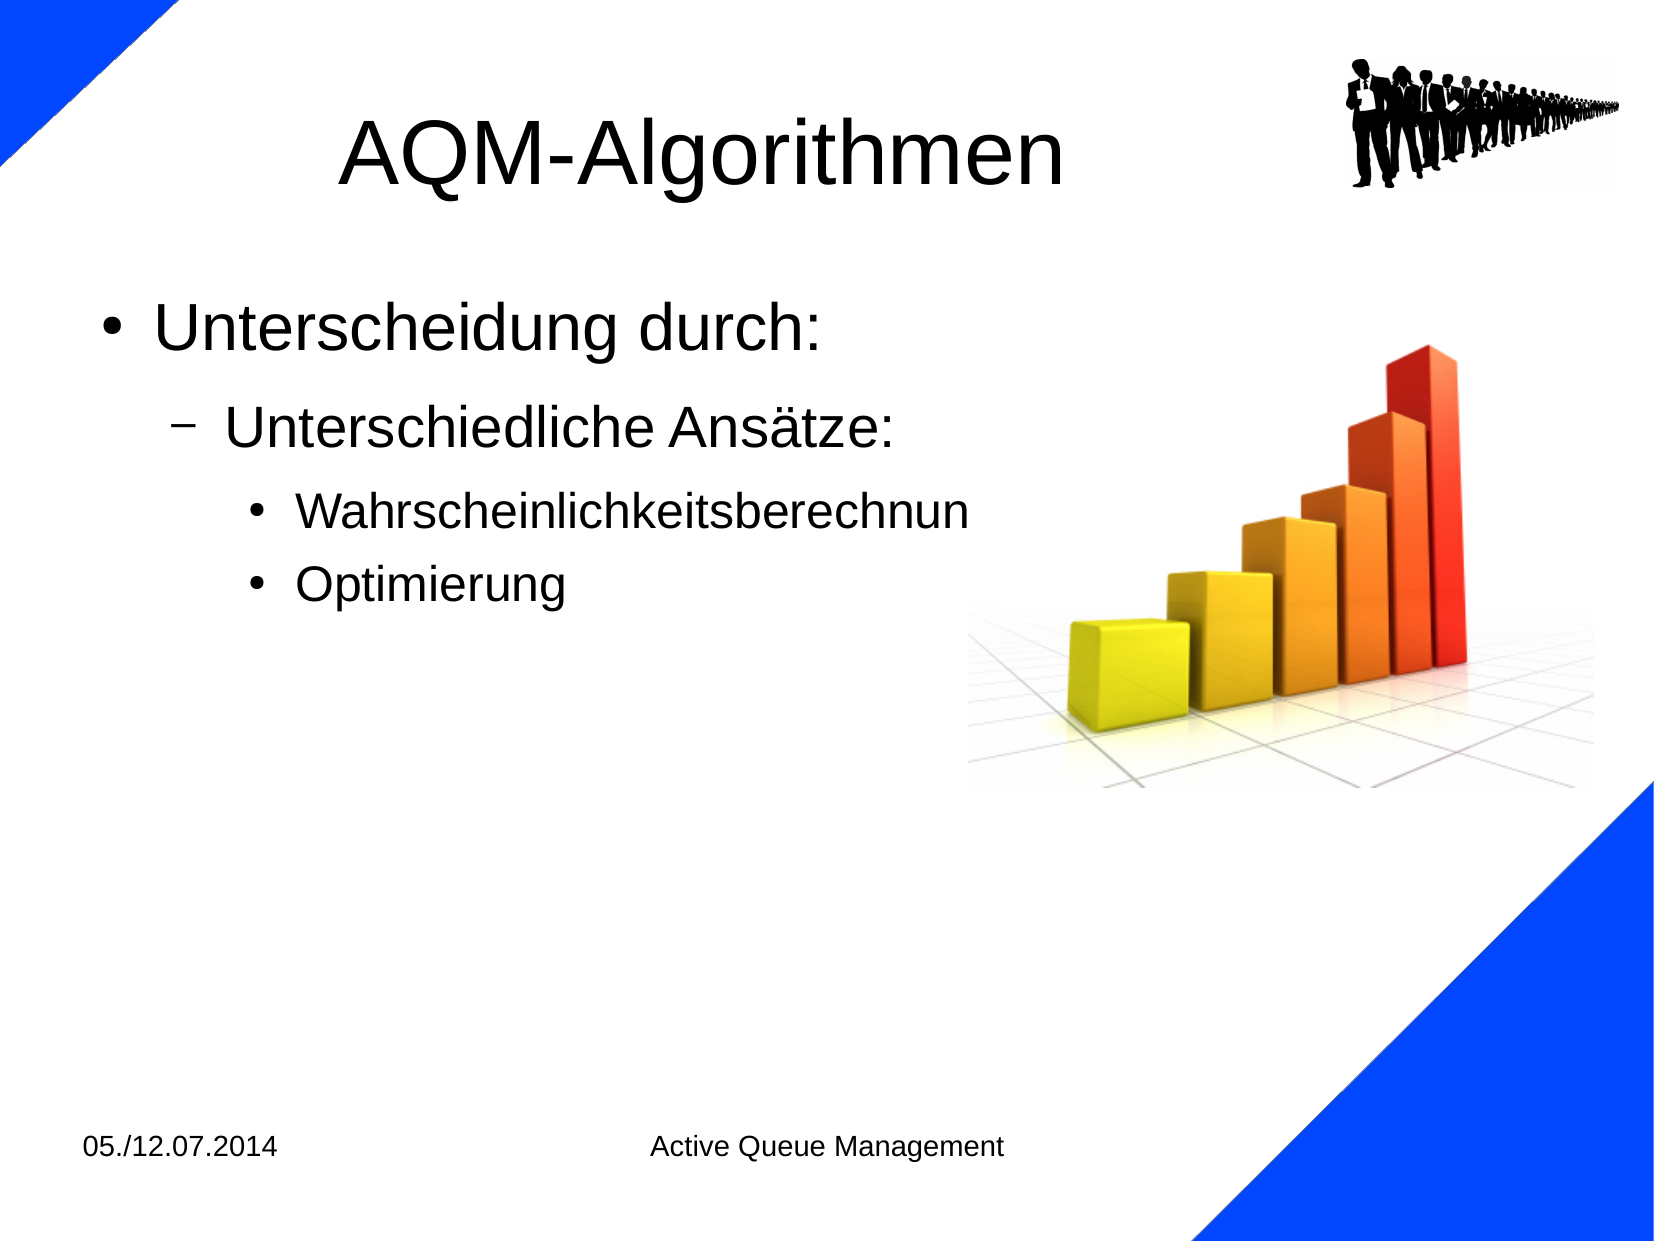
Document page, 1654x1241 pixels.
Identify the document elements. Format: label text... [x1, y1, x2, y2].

picture [968, 318, 1594, 788]
picture [1346, 59, 1619, 188]
title AQM-Algorithmen [82, 49, 1323, 257]
list Unterscheidung durch: Unterschiedliche Ansätze: Wahrscheinlichkeitsberechnung Optimierung [82, 290, 1571, 1010]
